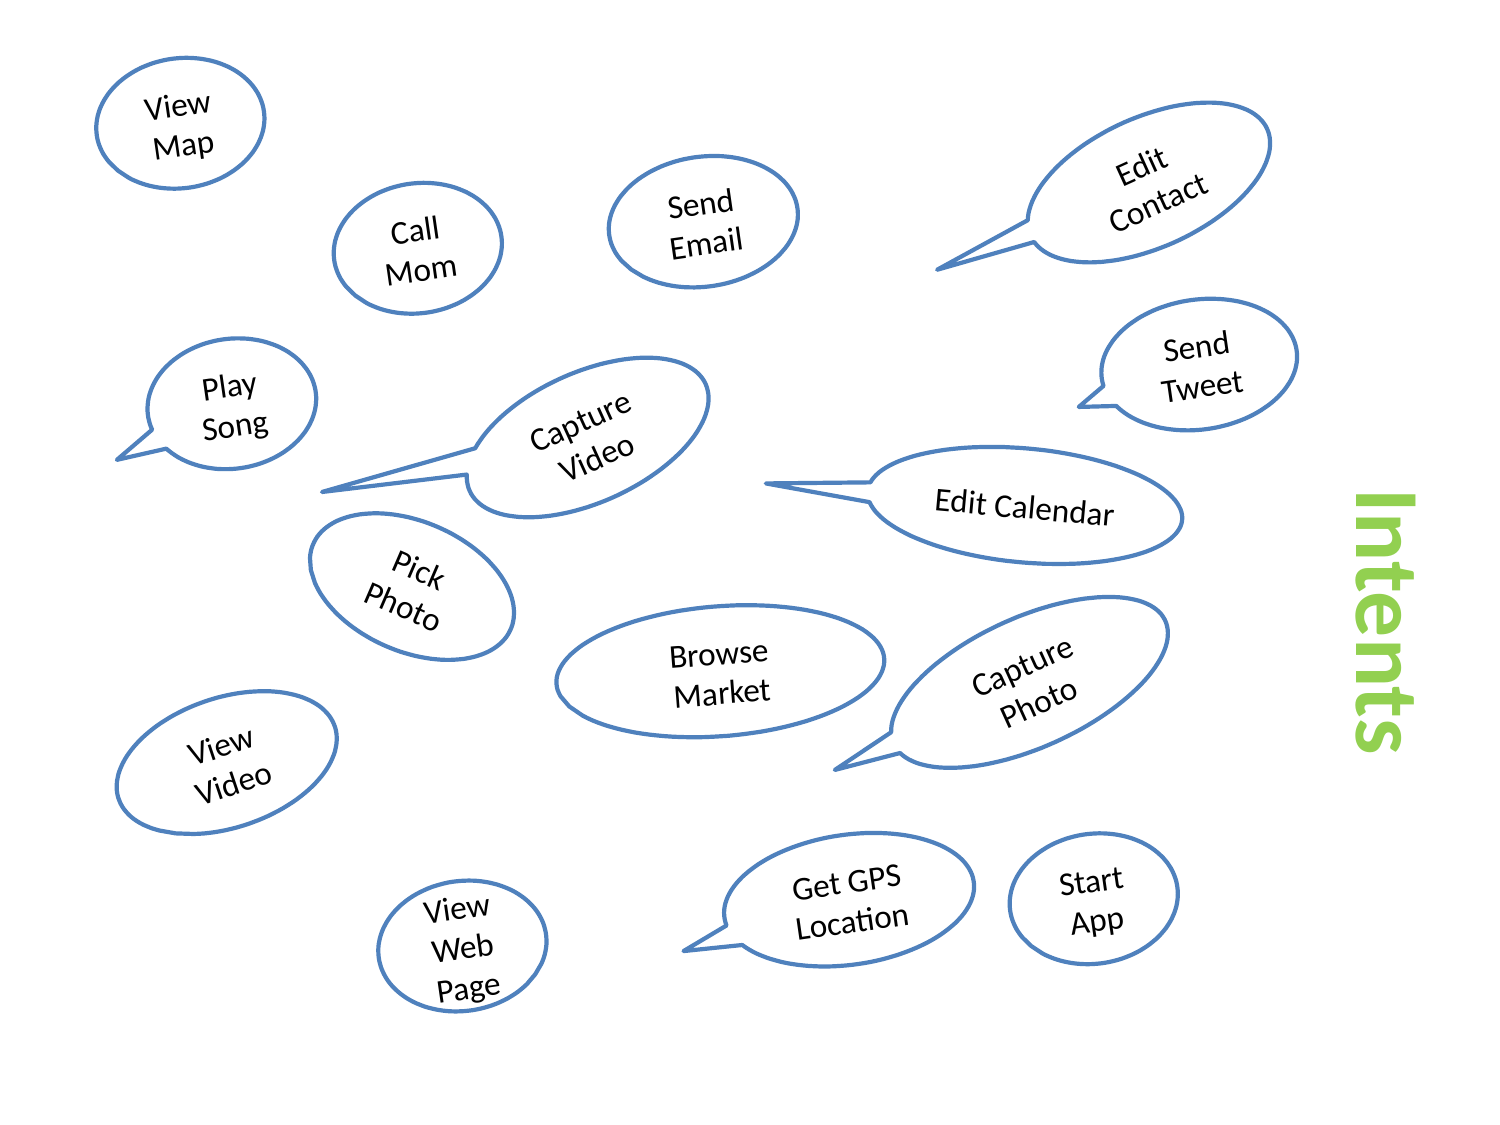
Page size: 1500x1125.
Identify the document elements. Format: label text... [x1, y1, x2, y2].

text_box Call Mom [333, 182, 502, 314]
text_box Pick Photo [309, 513, 515, 660]
text_box Send Email [608, 155, 798, 288]
text_box View Video [116, 691, 337, 834]
title Intents [1299, 118, 1487, 1125]
text_box Capture Video [322, 357, 709, 518]
text_box Edit Calendar [765, 446, 1183, 564]
text_box Browse Market [556, 605, 885, 738]
text_box Send Tweet [1078, 298, 1298, 431]
text_box Capture Photo [834, 596, 1168, 770]
text_box Edit Contact [937, 102, 1271, 270]
text_box Start App [1009, 833, 1178, 965]
text_box Get GPS Location [683, 832, 975, 967]
text_box View Web Page [378, 880, 547, 1012]
text_box View Map [96, 57, 265, 189]
text_box Play Song [116, 338, 317, 470]
